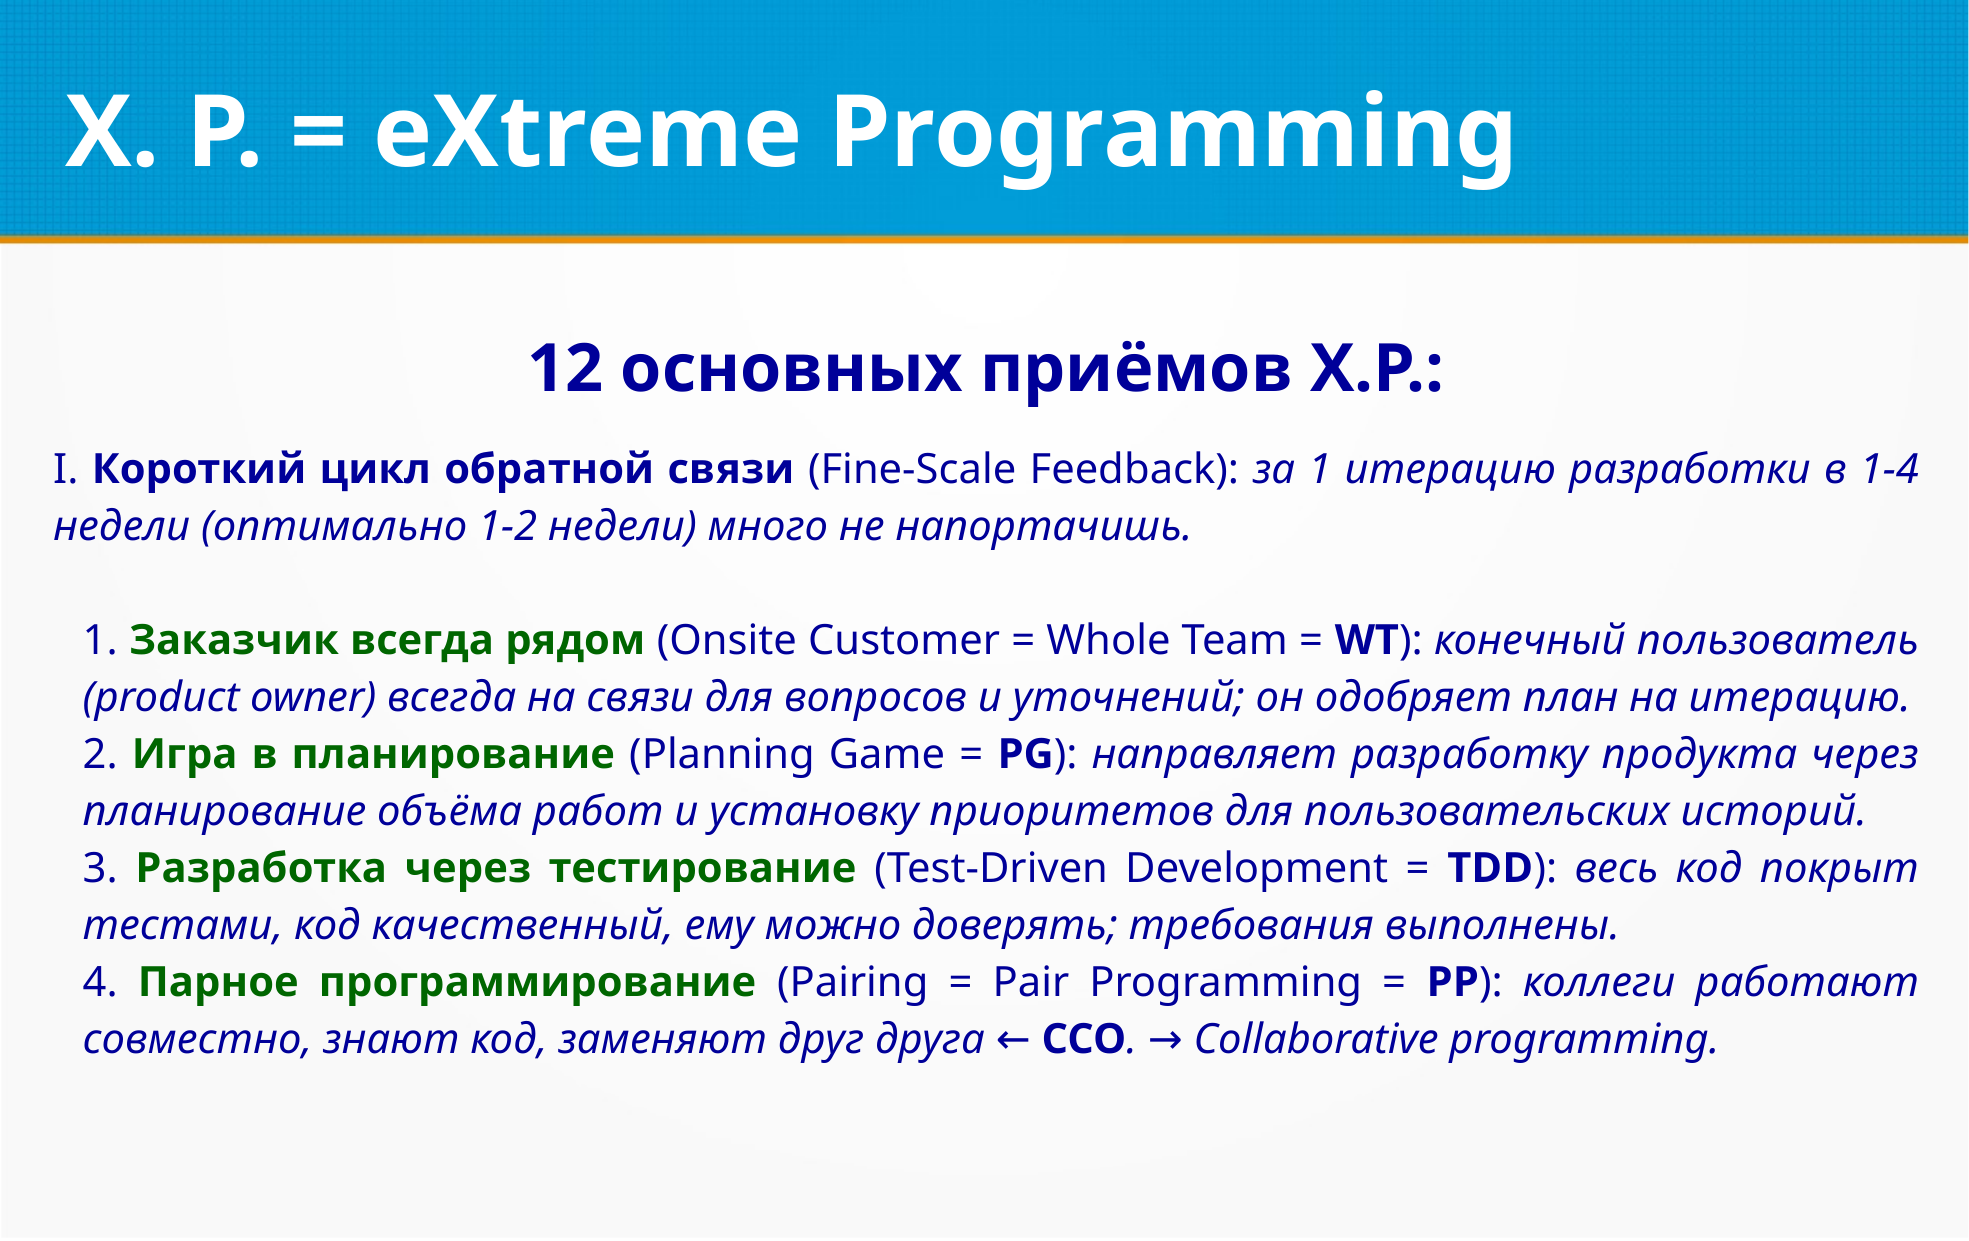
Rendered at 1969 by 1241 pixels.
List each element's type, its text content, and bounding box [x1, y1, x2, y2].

text_box X. P. = eXtreme Programming [59, 55, 1902, 200]
text_box 12 основных приёмов X.P.: I. Короткий цикл обратной связи (Fine-Scale Feedback): за 1 итерацию разработки в 1-4 недели (оптимально 1-2 недели) много не напортачишь. 1. Заказчик всегда рядом (Onsite Customer = Whole Team = WT): конечный пользователь (product owner) всегда на связи для вопросов и уточнений; он одобряет план на итерацию. 2. Игра в планирование (Planning Game = PG): направляет разработку продукта через планирование объёма работ и установку приоритетов для пользовательских историй. 3. Разработка через тестирование (Test-Driven Development = TDD): весь код покрыт тестами, код качественный, ему можно доверять; требования выполнены. 4. Парное программирование (Pairing = Pair Programming = PP): коллеги работают совместно, знают код, заменяют друг друга ← CCO. → Collaborative programming. [47, 248, 1926, 1195]
picture [0, 233, 1969, 1241]
